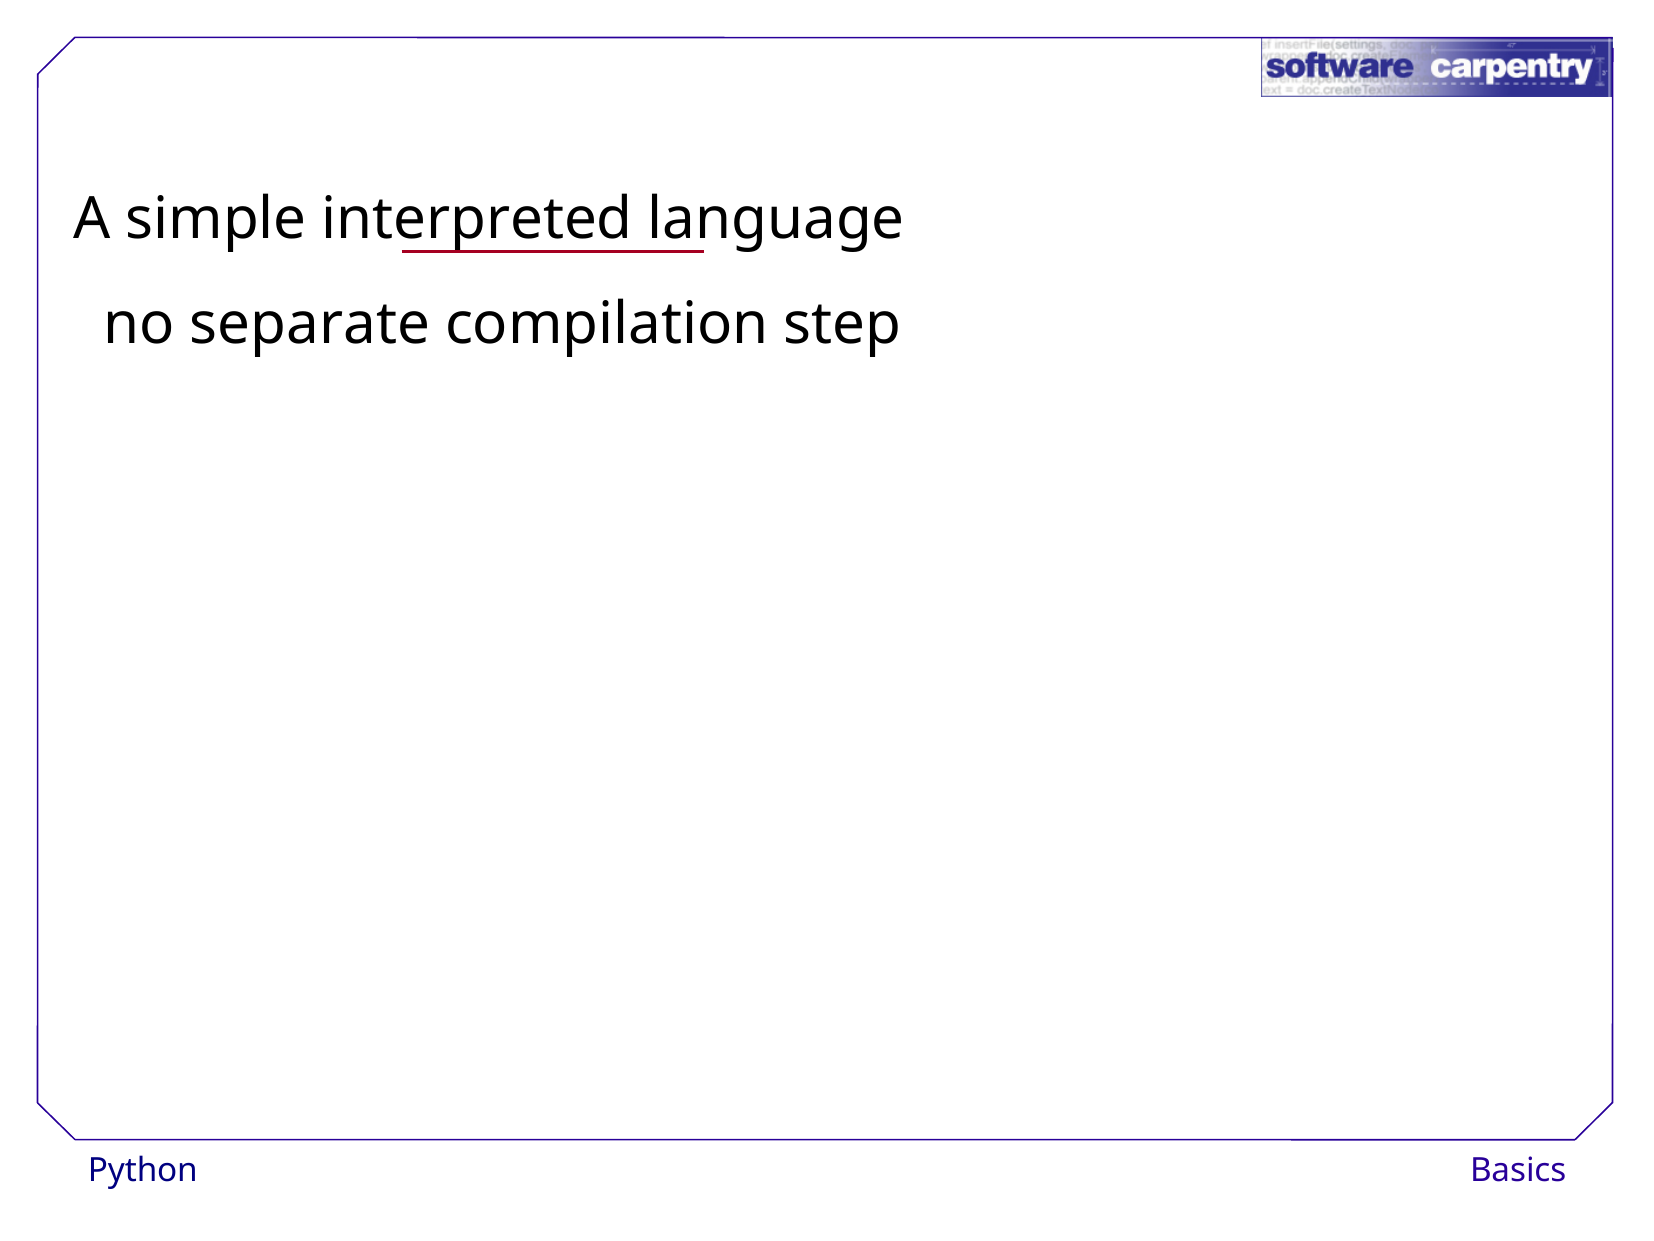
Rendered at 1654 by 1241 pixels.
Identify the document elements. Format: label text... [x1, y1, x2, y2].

text_box A simple interpreted language no separate compilation step [58, 137, 1070, 364]
picture [1261, 39, 1613, 97]
